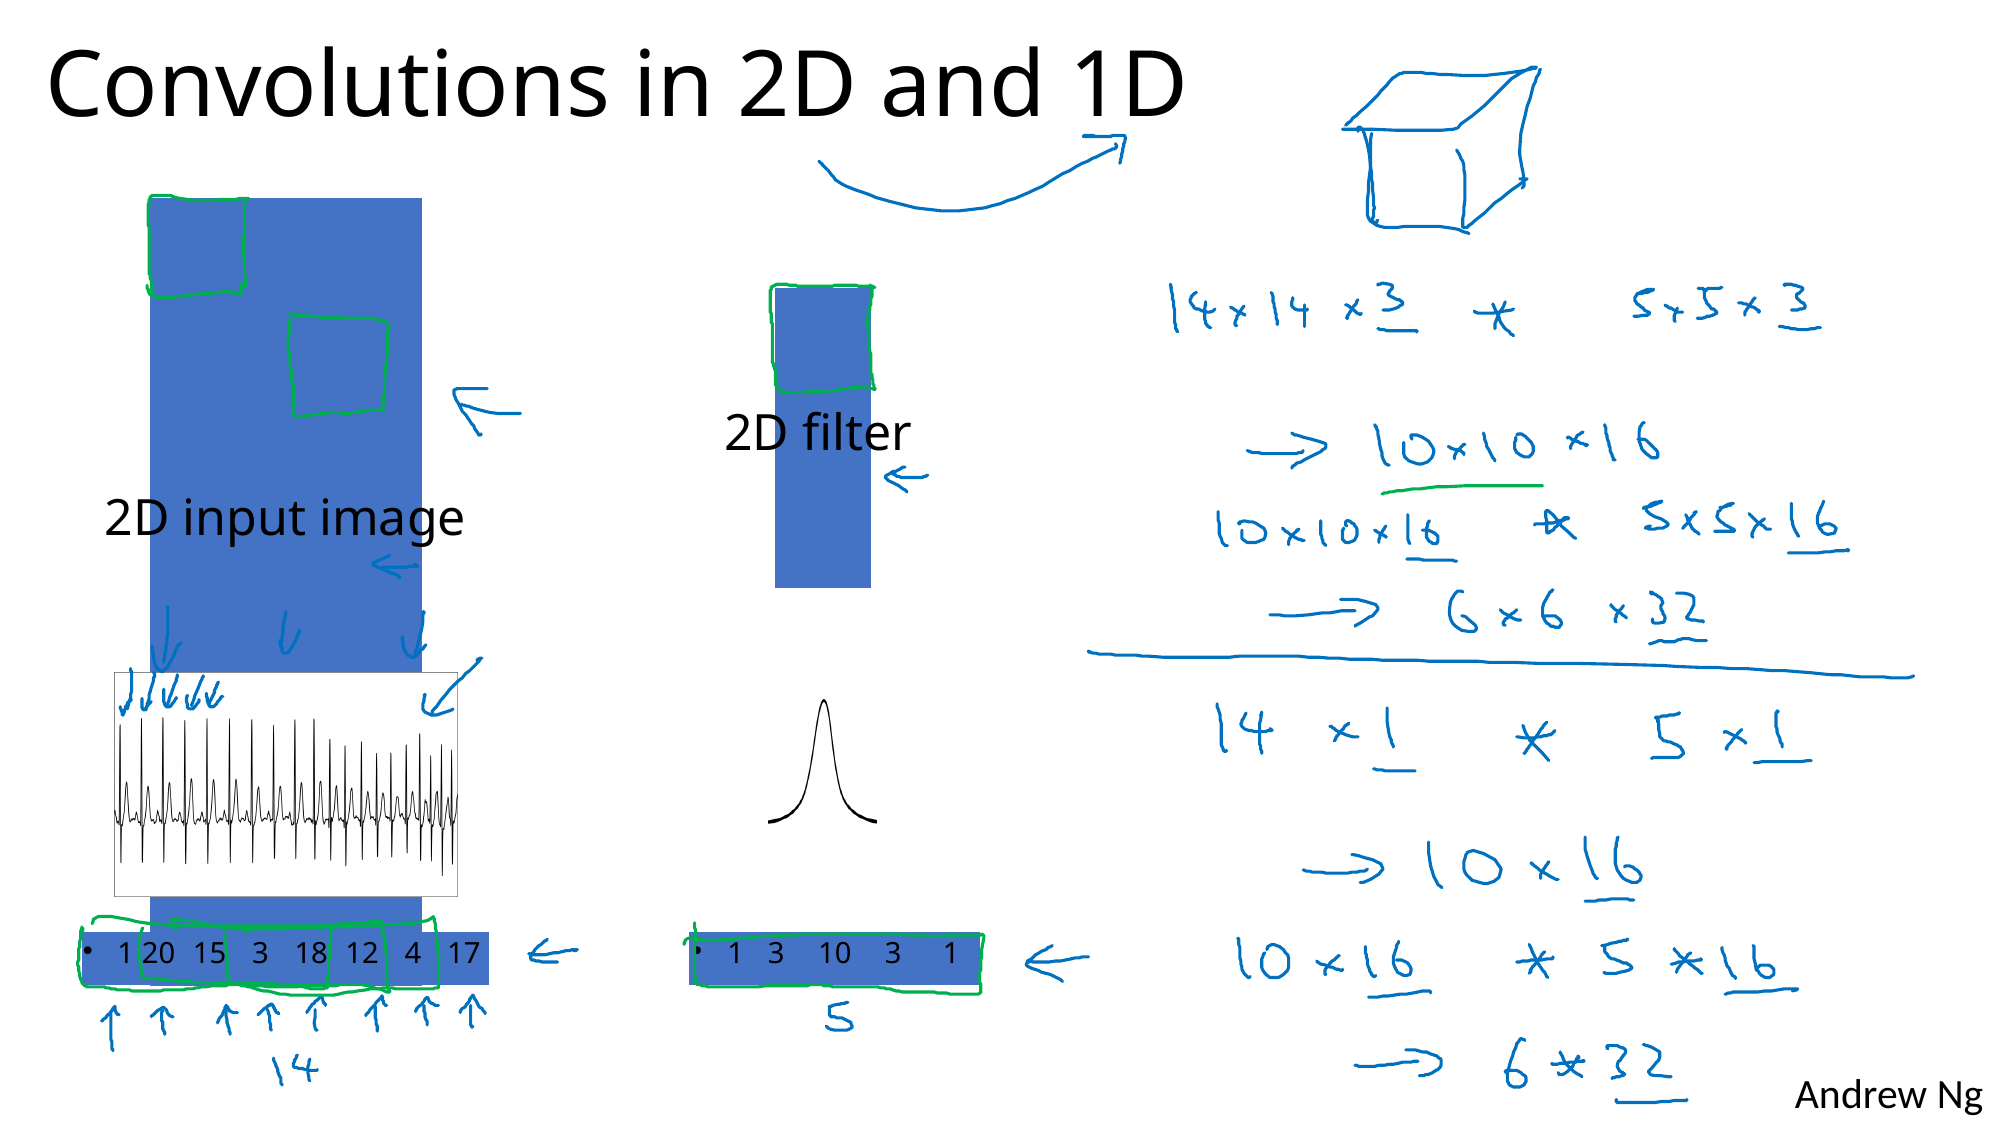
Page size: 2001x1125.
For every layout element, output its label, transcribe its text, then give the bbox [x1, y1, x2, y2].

picture [73, 63, 1919, 1108]
title Convolutions in 2D and 1D [30, 29, 2000, 248]
